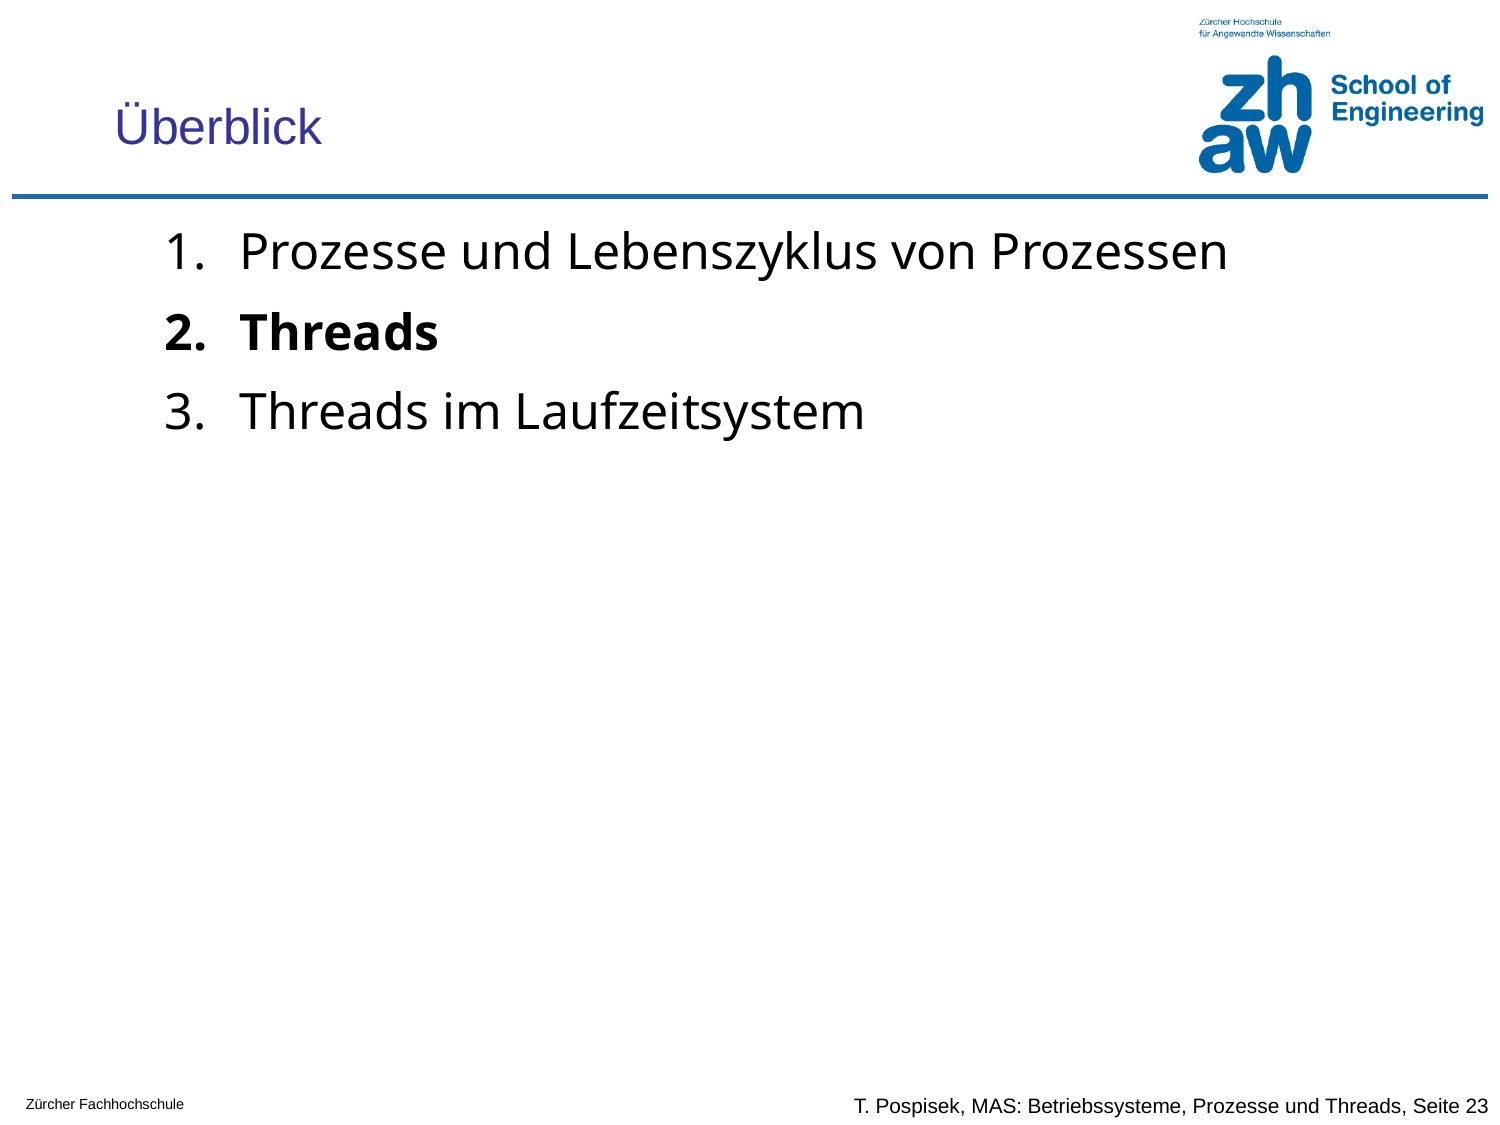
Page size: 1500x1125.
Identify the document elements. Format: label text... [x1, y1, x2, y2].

text_box Prozesse und Lebenszyklus von Prozessen Threads Threads im Laufzeitsystem [149, 212, 1363, 988]
title Überblick [99, 50, 1379, 163]
picture [1199, 19, 1483, 173]
